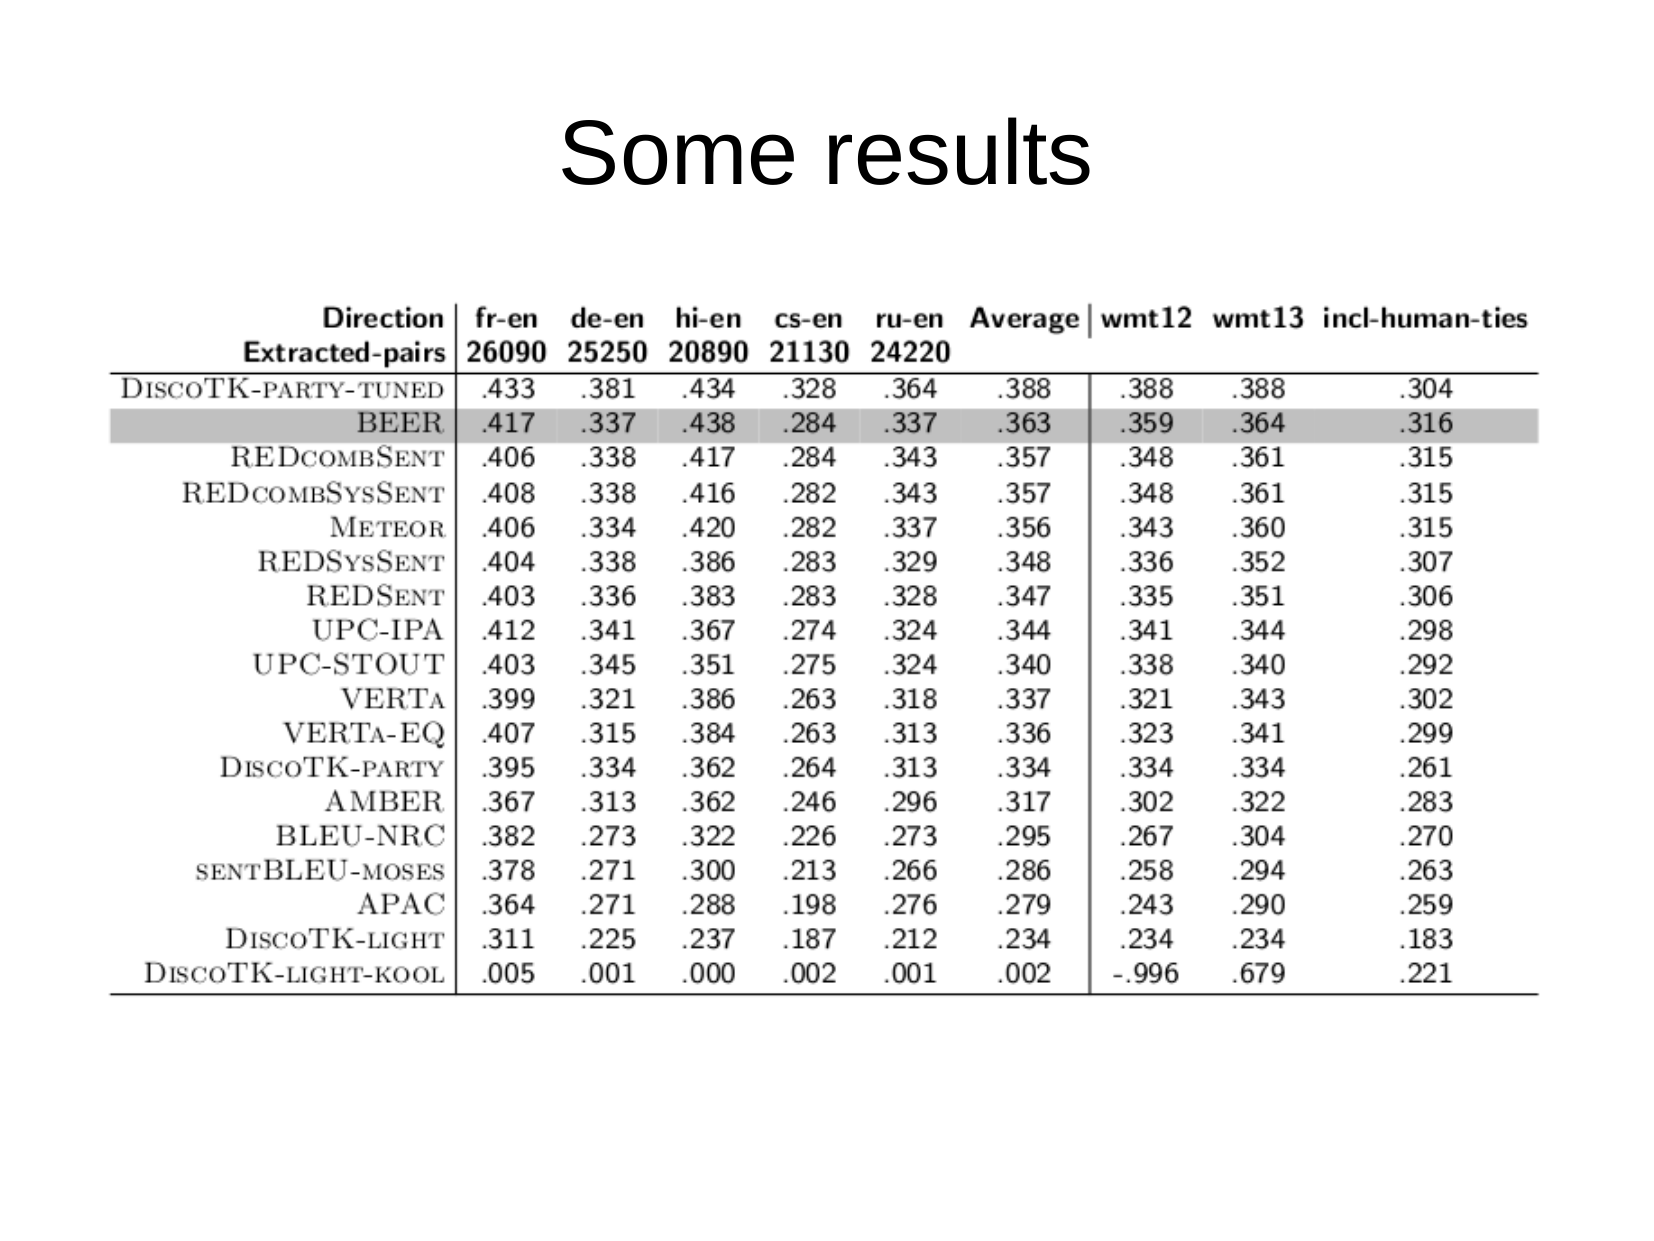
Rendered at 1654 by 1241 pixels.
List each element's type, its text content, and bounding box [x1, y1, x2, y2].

picture [93, 290, 1561, 1010]
title Some results [82, 49, 1571, 257]
